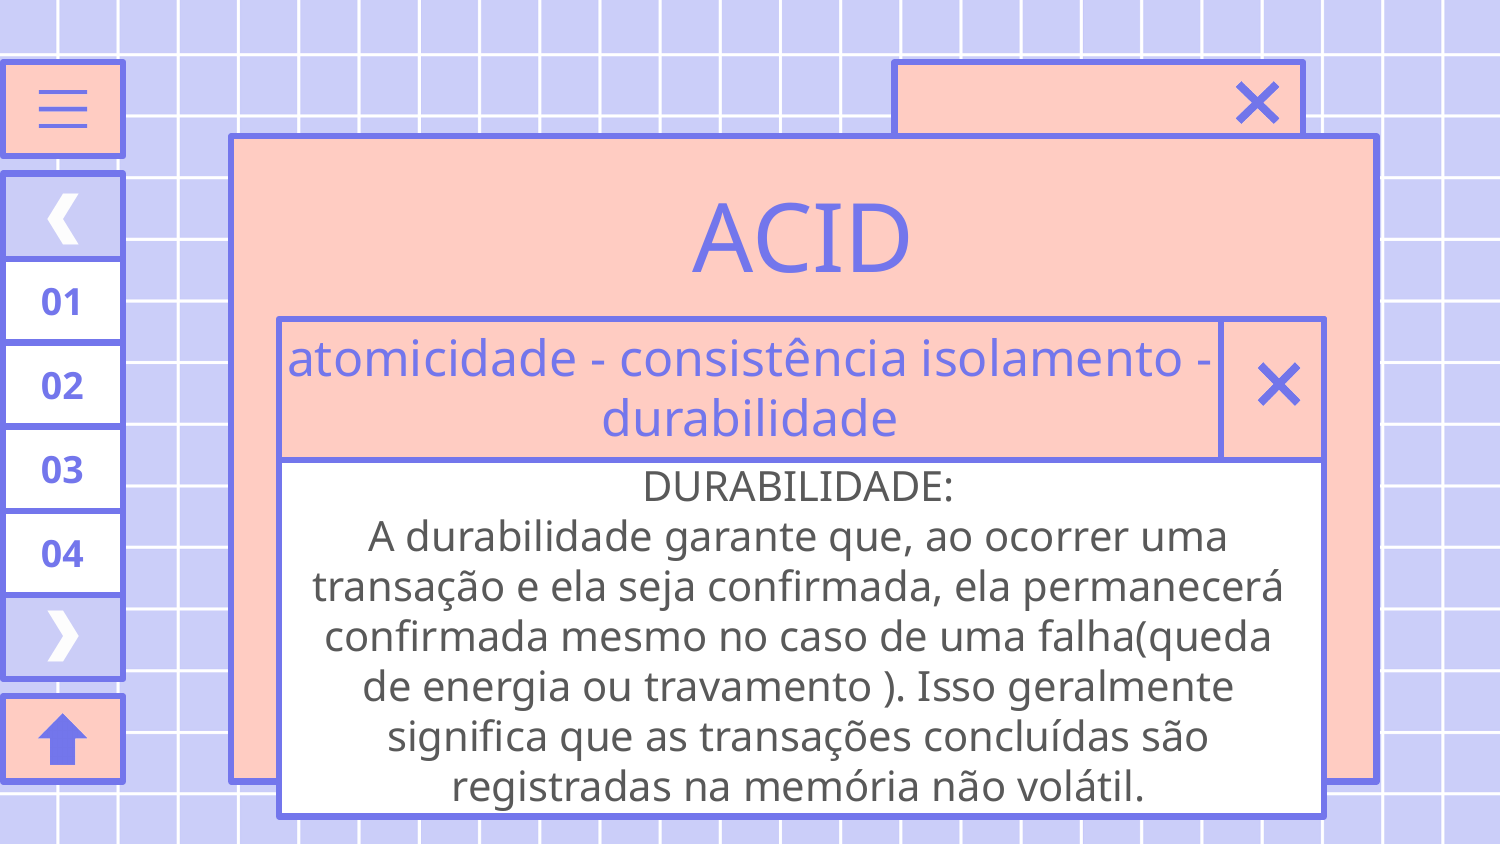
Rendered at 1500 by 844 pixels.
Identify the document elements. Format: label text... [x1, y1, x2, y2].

picture [0, 0, 1500, 844]
text_box [834, 531, 846, 548]
text_box 01 [20, 281, 104, 319]
text_box 04 [20, 533, 104, 572]
picture [38, 90, 88, 128]
picture [38, 193, 88, 245]
title atomicidade - consistência isolamento - durabilidade [280, 324, 1220, 450]
picture [38, 610, 88, 662]
picture [37, 713, 87, 765]
subtitle DURABILIDADE: A durabilidade garante que, ao ocorrer uma transação e ela seja confirmada, ela permanecerá confirmada mesmo no caso de uma falha(queda de energia ou travamento ). Isso geralmente significa que as transações concluídas são registradas na memória não volátil. [296, 552, 1301, 817]
text_box [278, 318, 1325, 817]
text_box [670, 531, 682, 548]
text_box 03 [20, 449, 104, 487]
text_box 02 [20, 365, 104, 403]
title ACID [421, 172, 1187, 298]
